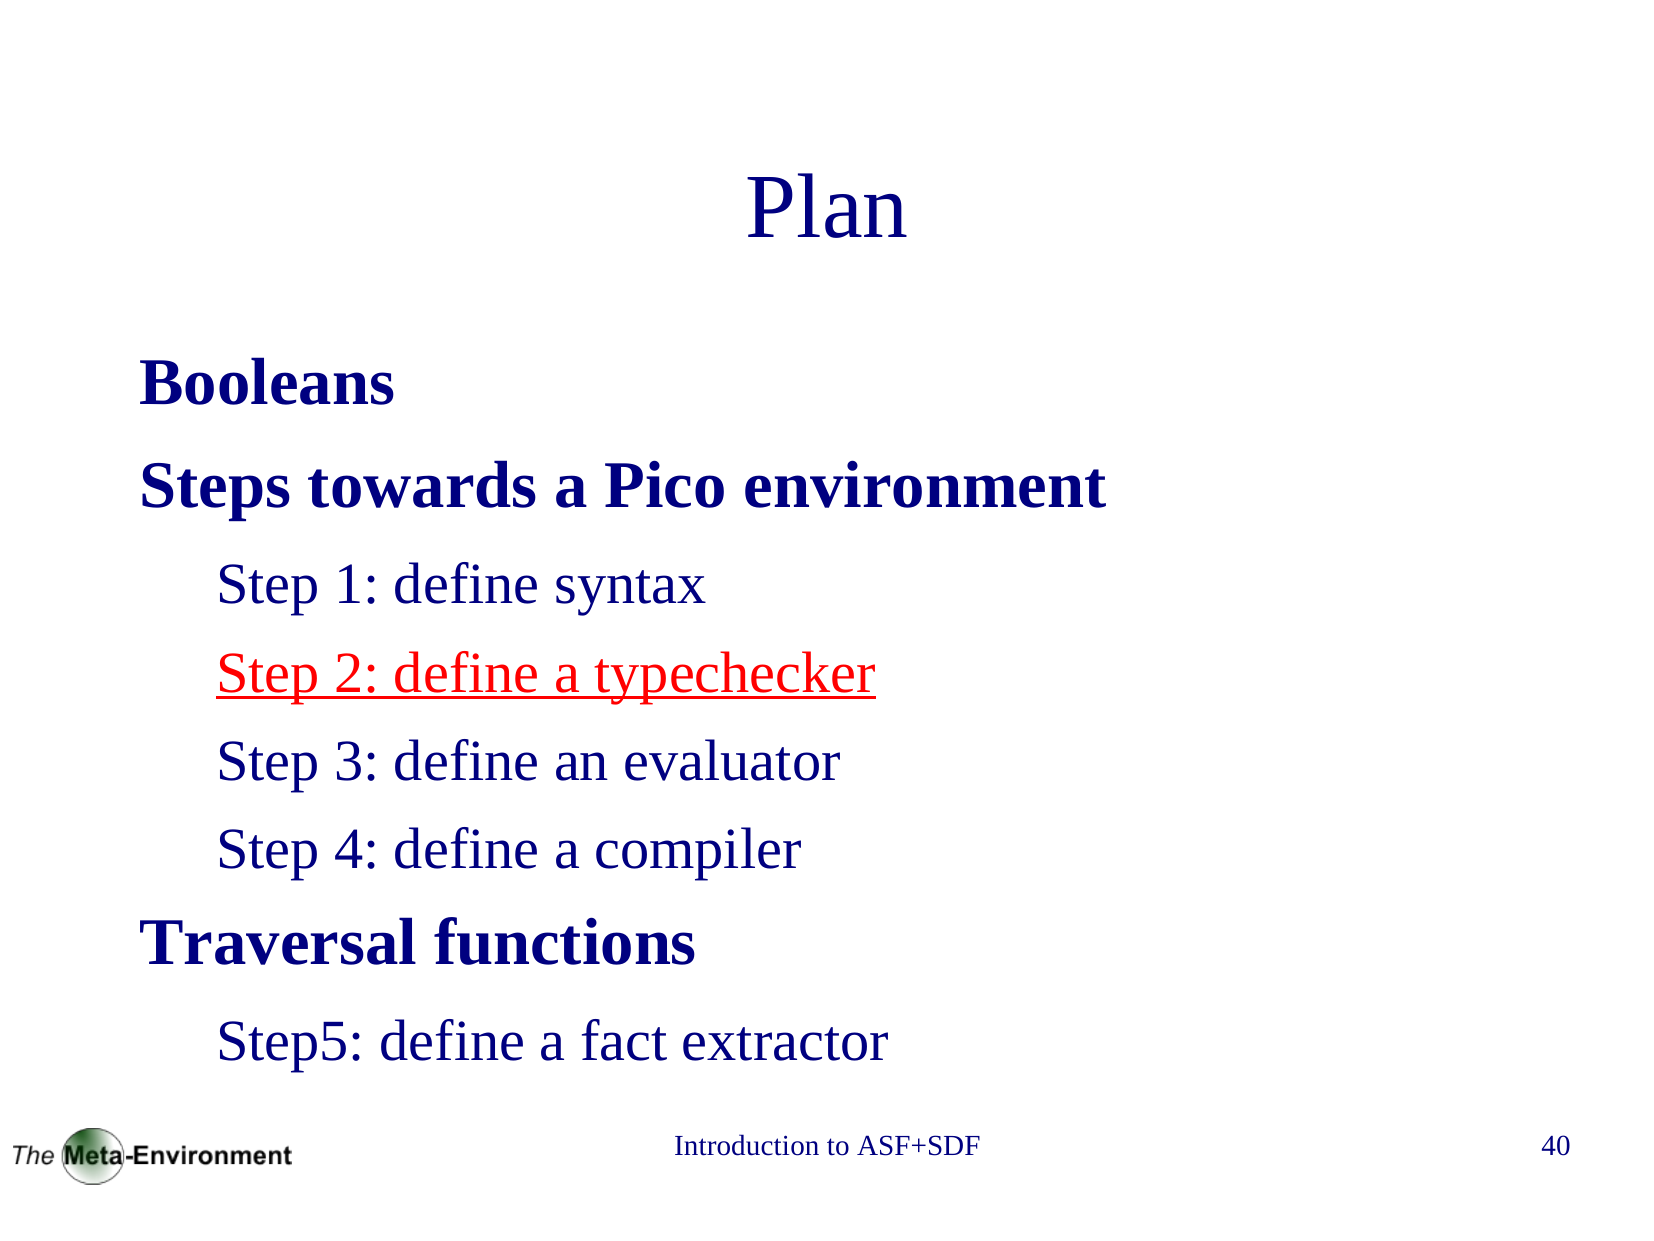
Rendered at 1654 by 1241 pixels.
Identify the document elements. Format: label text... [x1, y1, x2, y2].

list Booleans Steps towards a Pico environment Step 1: define syntax Step 2: define a typechecker Step 3: define an evaluator Step 4: define a compiler Traversal functions Step5: define a fact extractor [121, 344, 1534, 1127]
picture [13, 1128, 292, 1185]
title Plan [121, 102, 1534, 311]
